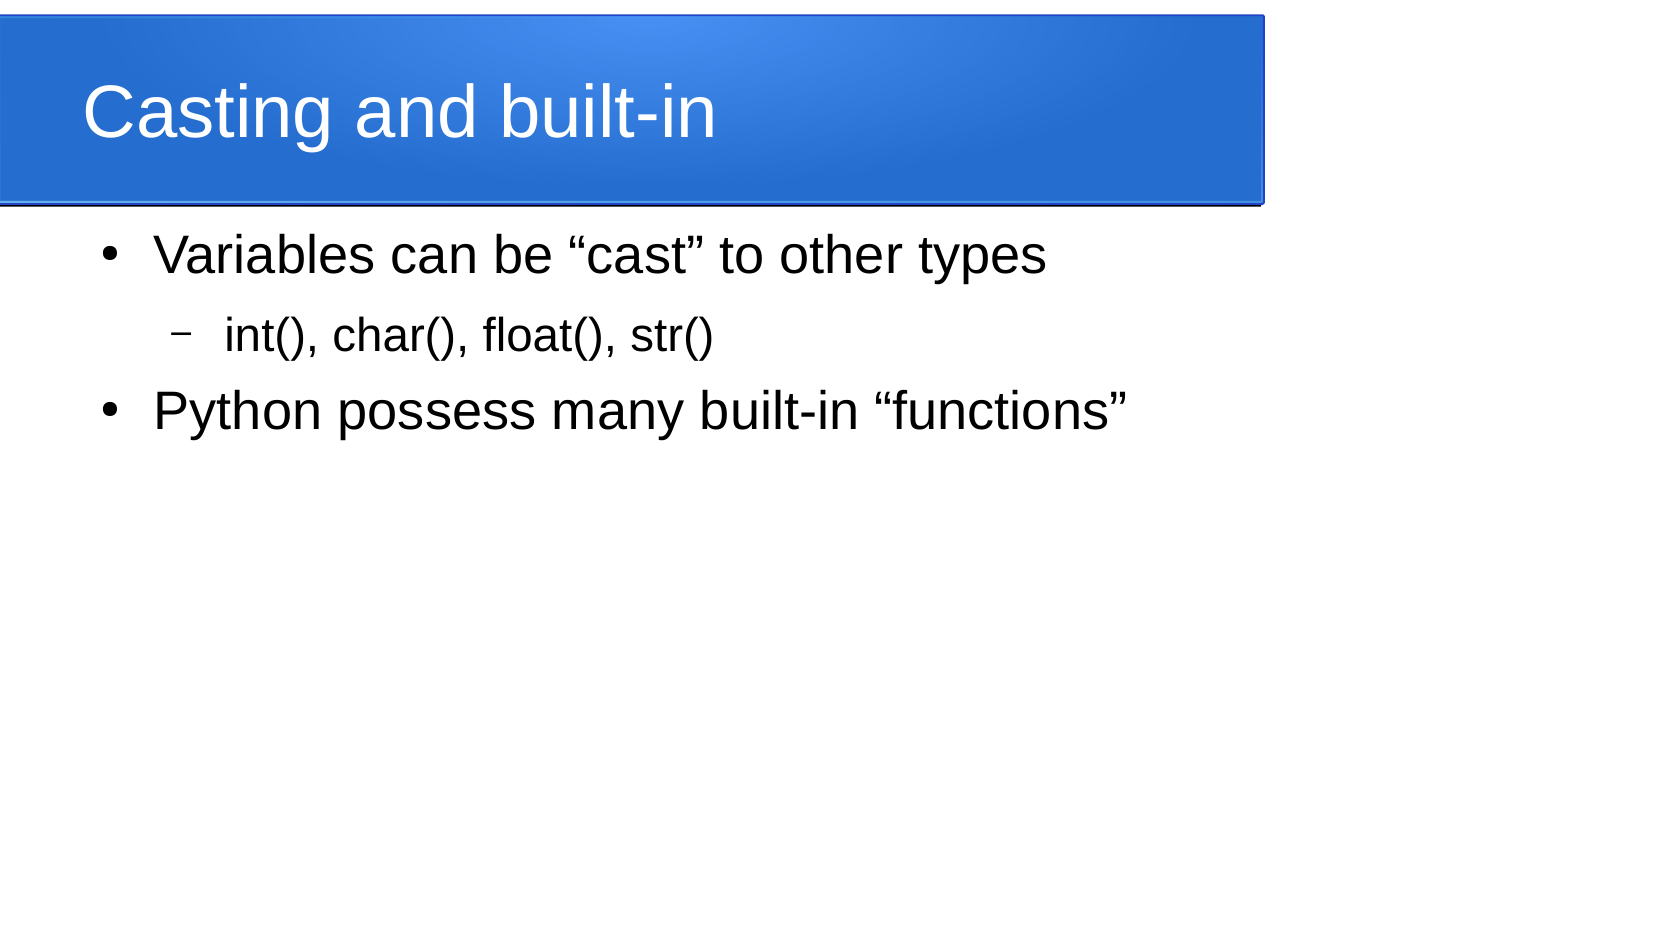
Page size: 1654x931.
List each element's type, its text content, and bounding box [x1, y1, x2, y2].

title Casting and built-in [82, 35, 1235, 189]
list Variables can be “cast” to other types int(), char(), float(), str() Python possess many built-in “functions” [82, 224, 1571, 764]
